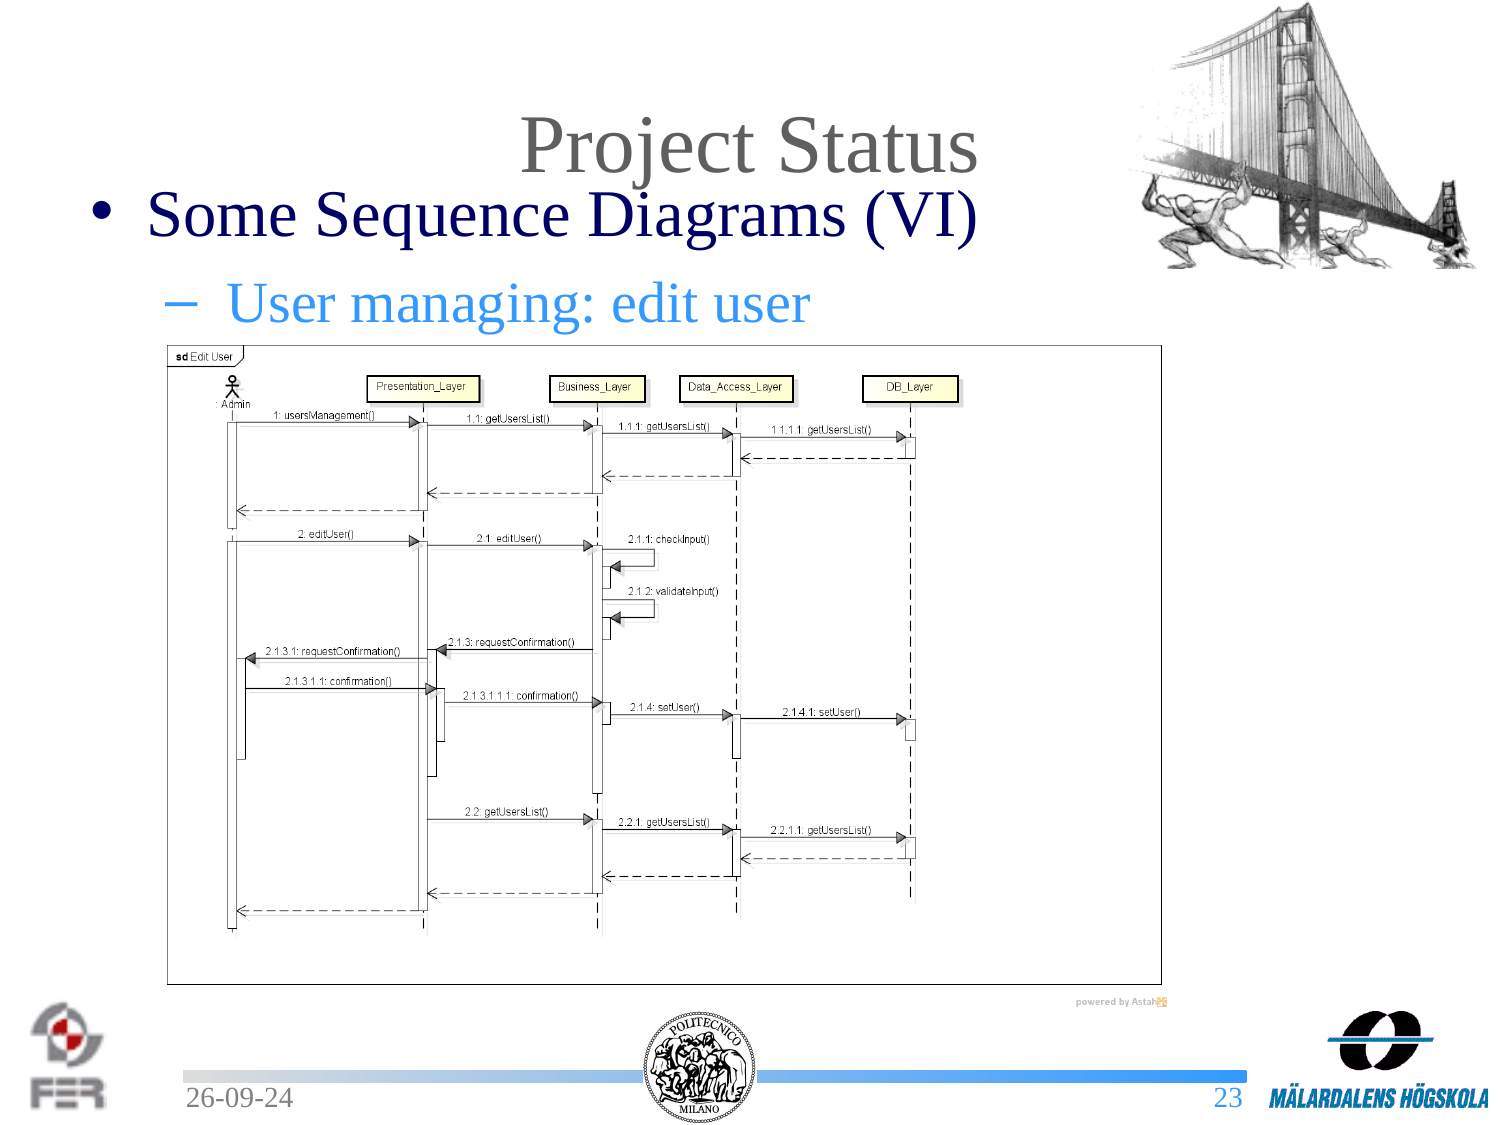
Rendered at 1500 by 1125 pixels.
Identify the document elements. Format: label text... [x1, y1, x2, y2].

list Some Sequence Diagrams (VI) User managing: edit user [75, 162, 1426, 905]
picture [1435, 1096, 1441, 1104]
picture [1368, 1093, 1374, 1104]
picture [1122, 0, 1477, 269]
picture [1269, 1011, 1488, 1108]
picture [29, 987, 107, 1125]
picture [1454, 1091, 1459, 1108]
text_box 13-11-06 [171, 1070, 396, 1114]
text_box <numero> [1186, 1070, 1258, 1114]
picture [158, 336, 1170, 1010]
picture [643, 1011, 757, 1123]
title Project Status [75, 45, 1122, 162]
